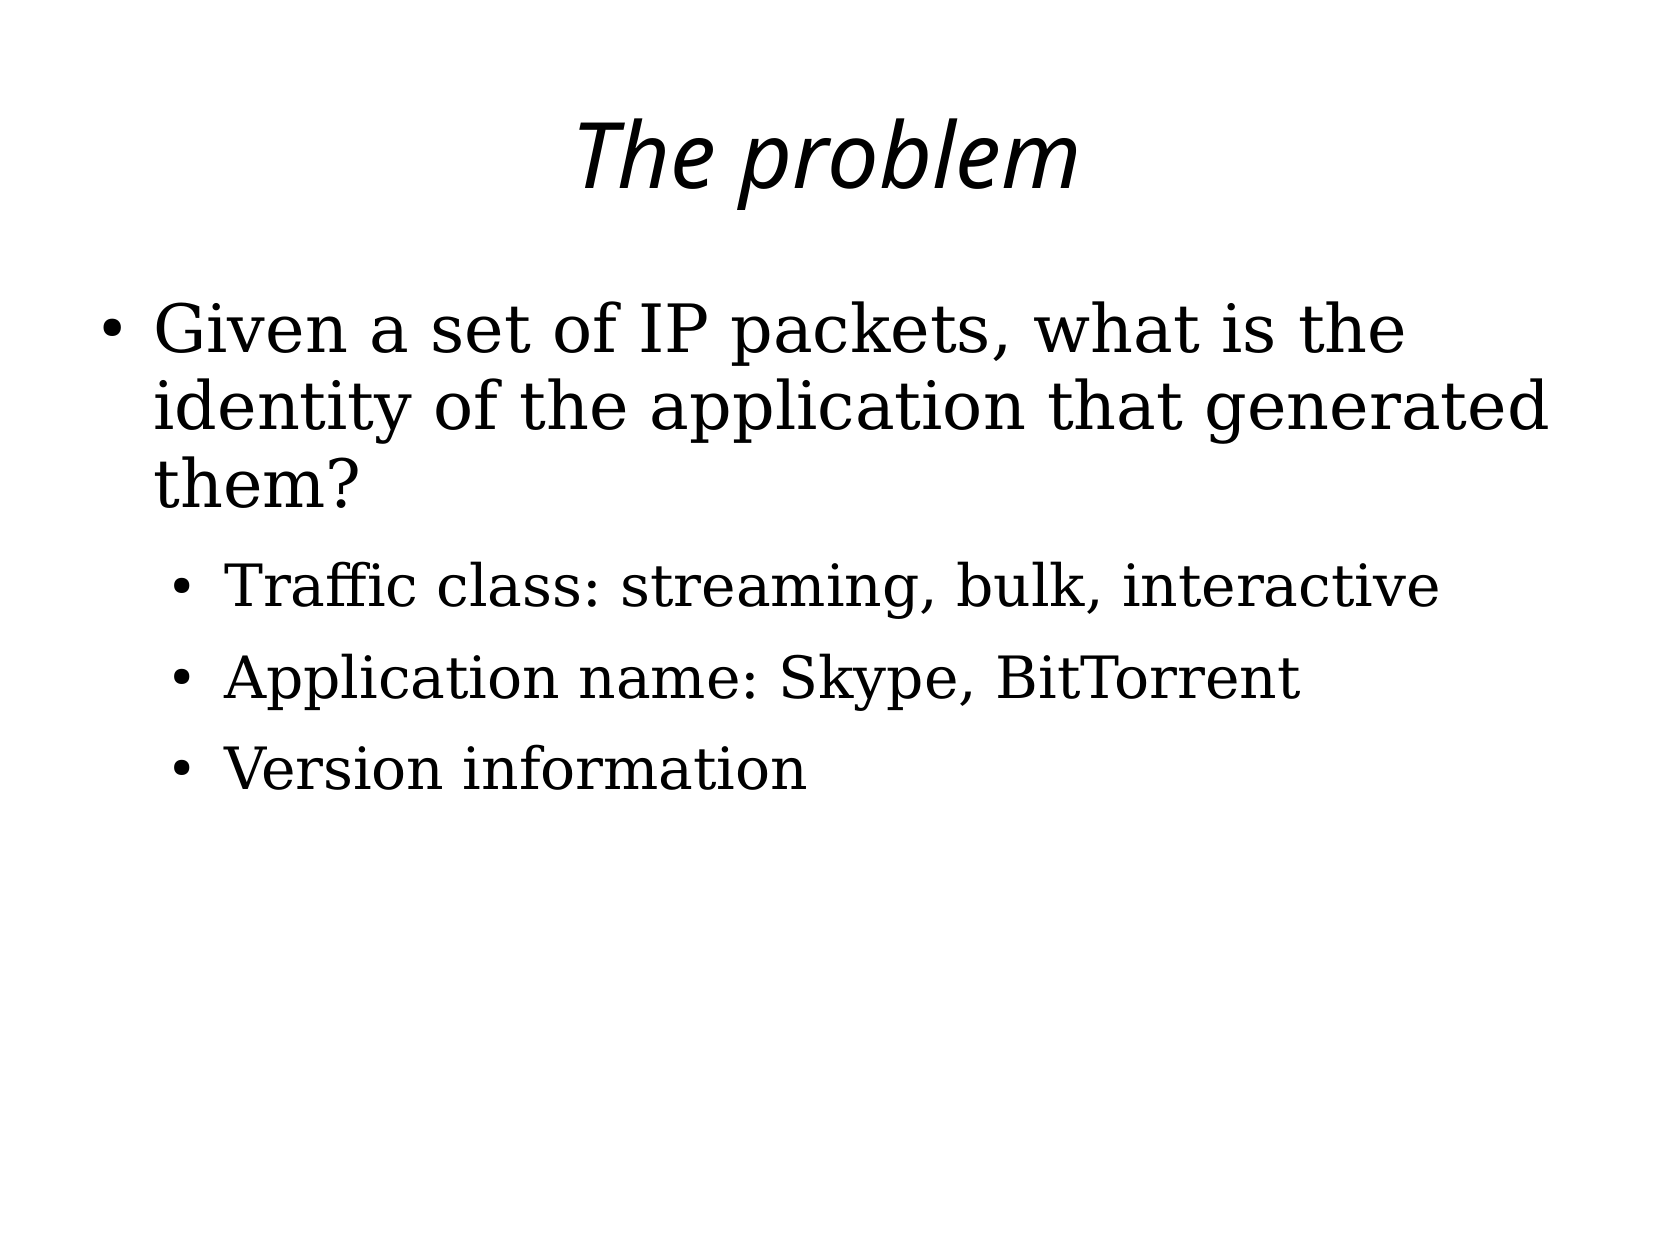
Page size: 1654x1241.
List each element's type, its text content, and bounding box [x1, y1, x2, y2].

title The problem [82, 49, 1571, 257]
list Given a set of IP packets, what is the identity of the application that generated them? Traffic class: streaming, bulk, interactive Application name: Skype, BitTorrent Version information [82, 290, 1571, 1109]
